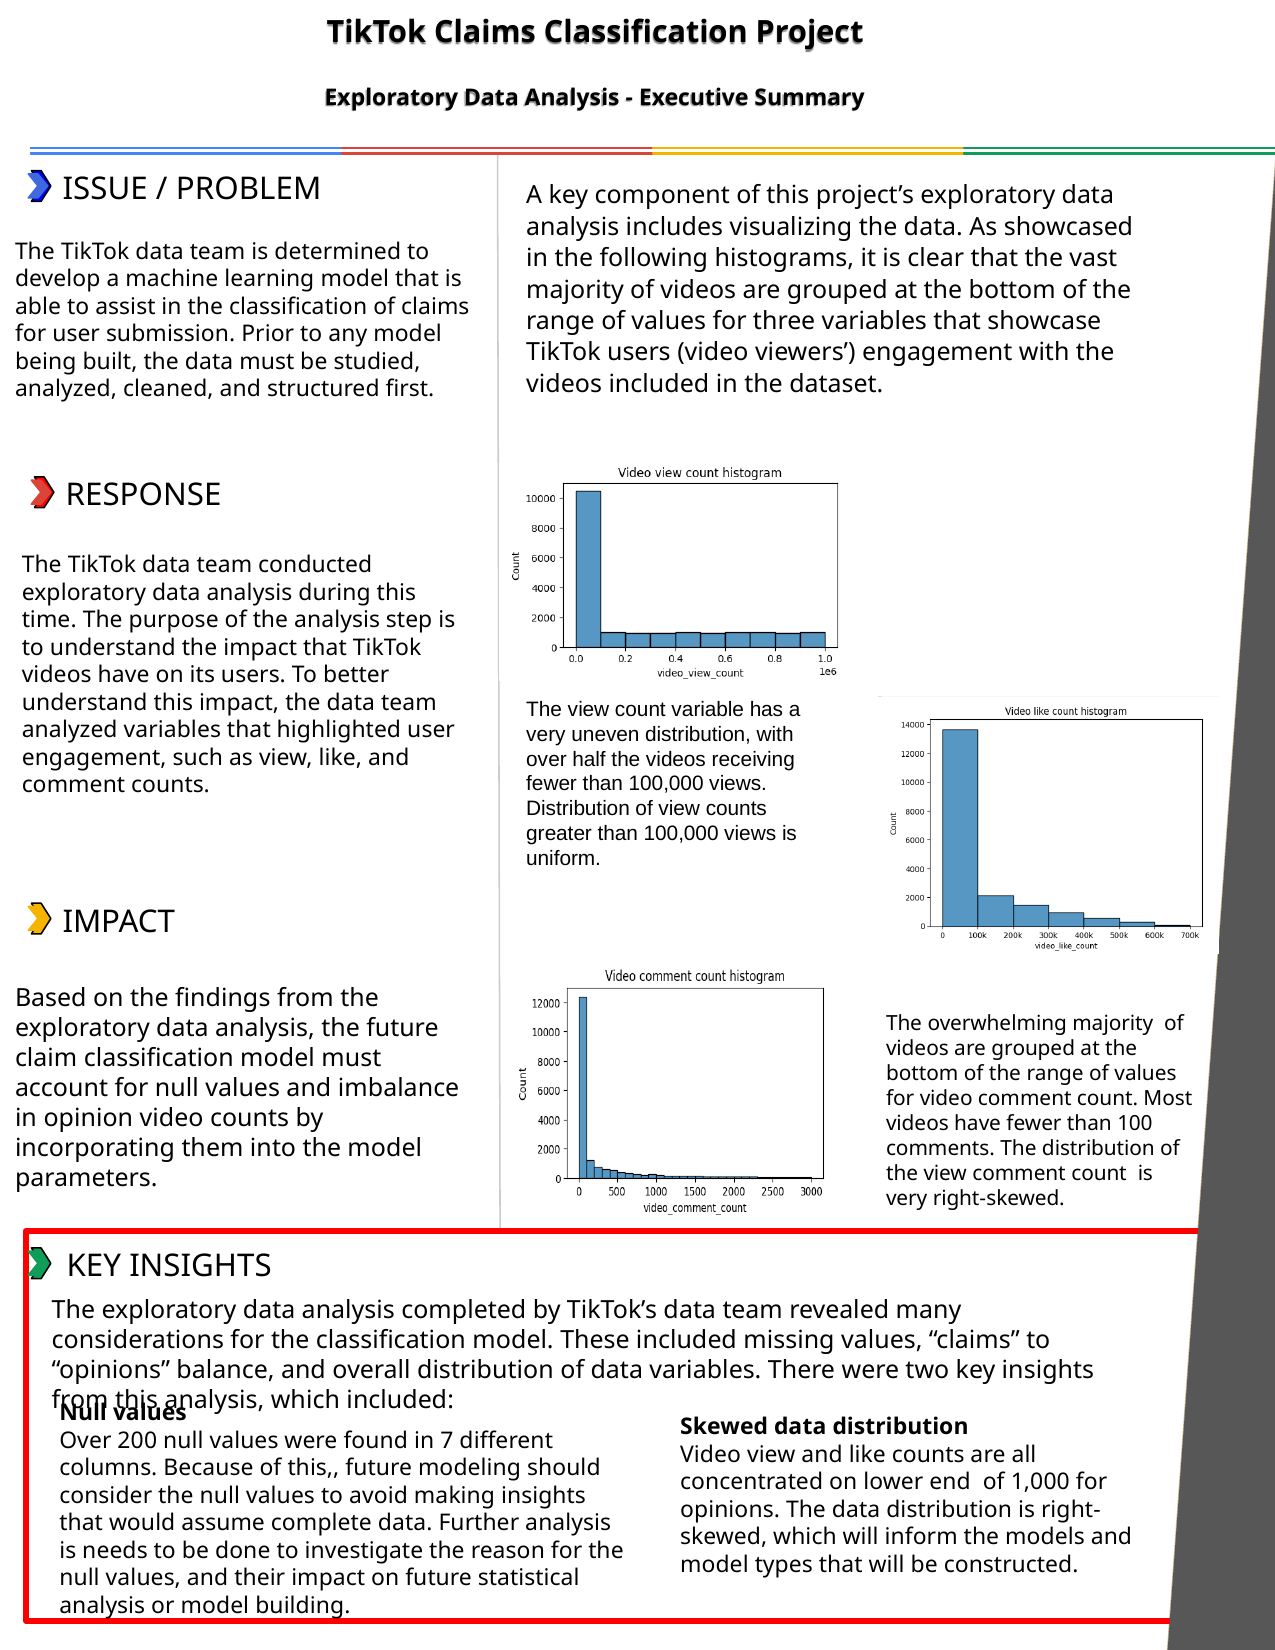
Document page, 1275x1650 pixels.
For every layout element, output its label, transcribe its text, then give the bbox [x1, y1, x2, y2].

text_box Skewed data distribution Video view and like counts are all concentrated on lower end of 1,000 for opinions. The data distribution is right-skewed, which will inform the models and model types that will be constructed. [665, 1396, 1163, 1592]
text_box A key component of this project’s exploratory data analysis includes visualizing the data. As showcased in the following histograms, it is clear that the vast majority of videos are grouped at the bottom of the range of values for three variables that showcase TikTok users (video viewers’) engagement with the videos included in the dataset. [511, 162, 1175, 413]
picture [878, 696, 1219, 954]
text_box The exploratory data analysis completed by TikTok’s data team revealed many considerations for the classification model. These included missing values, “claims” to “opinions” balance, and overall distribution of data variables. There were two key insights from this analysis, which included: [36, 1278, 1154, 1429]
text_box The overwhelming majority of videos are grouped at the bottom of the range of values for video comment count. Most videos have fewer than 100 comments. The distribution of the view comment count is very right-skewed. [871, 994, 1212, 1225]
text_box The TikTok data team conducted exploratory data analysis during this time. The purpose of the analysis step is to understand the impact that TikTok videos have on its users. To better understand this impact, the data team analyzed variables that highlighted user engagement, such as view, like, and comment counts. [6, 534, 486, 789]
picture [499, 462, 864, 681]
picture [511, 965, 852, 1219]
text_box The view count variable has a very uneven distribution, with over half the videos receiving fewer than 100,000 views. Distribution of view counts greater than 100,000 views is uniform. [511, 680, 852, 886]
text_box The TikTok data team is determined to develop a machine learning model that is able to assist in the classification of claims for user submission. Prior to any model being built, the data must be studied, analyzed, cleaned, and structured first. [0, 221, 493, 417]
text_box Null values Over 200 null values were found in 7 different columns. Because of this,, future modeling should consider the null values to avoid making insights that would assume complete data. Further analysis is needs to be done to investigate the reason for the null values, and their impact on future statistical analysis or model building. [44, 1383, 643, 1633]
text_box Based on the findings from the exploratory data analysis, the future claim classification model must account for null values and imbalance in opinion video counts by incorporating them into the model parameters. [0, 966, 493, 1207]
text_box TikTok Claims Classification Project Exploratory Data Analysis - Executive Summary [169, 0, 1021, 127]
